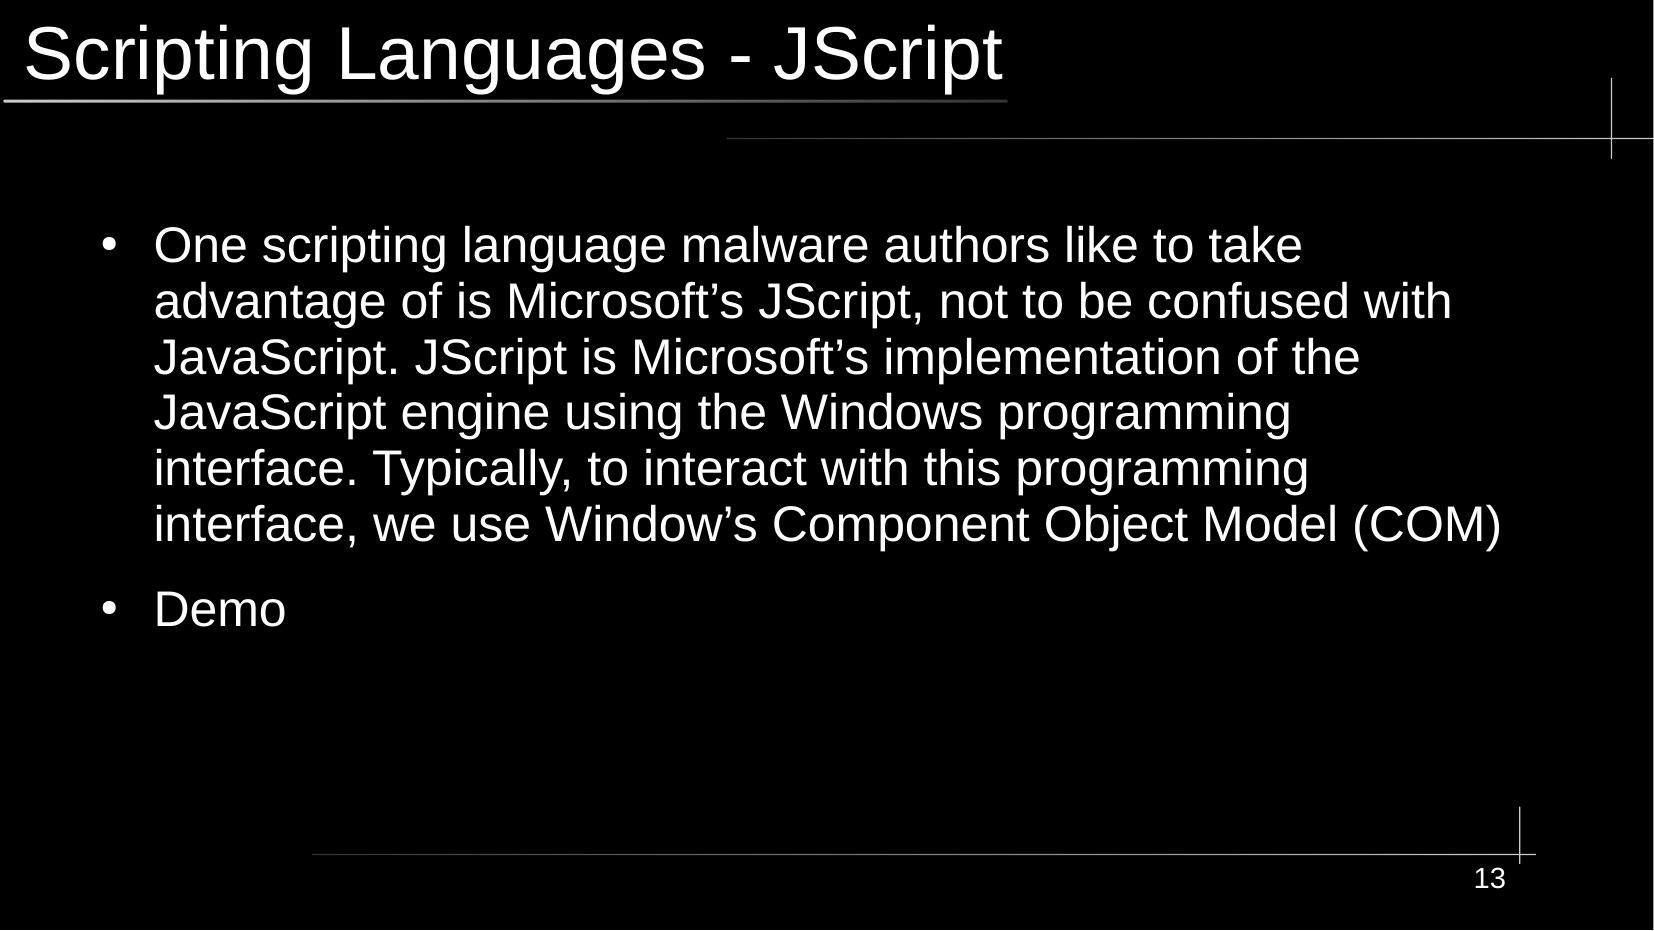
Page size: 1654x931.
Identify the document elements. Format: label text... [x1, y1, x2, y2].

list One scripting language malware authors like to take advantage of is Microsoft’s JScript, not to be confused with JavaScript. JScript is Microsoft’s implementation of the JavaScript engine using the Windows programming interface. Typically, to interact with this programming interface, we use Window’s Component Object Model (COM) Demo [82, 217, 1506, 758]
title Scripting Languages - JScript [23, 0, 1589, 107]
